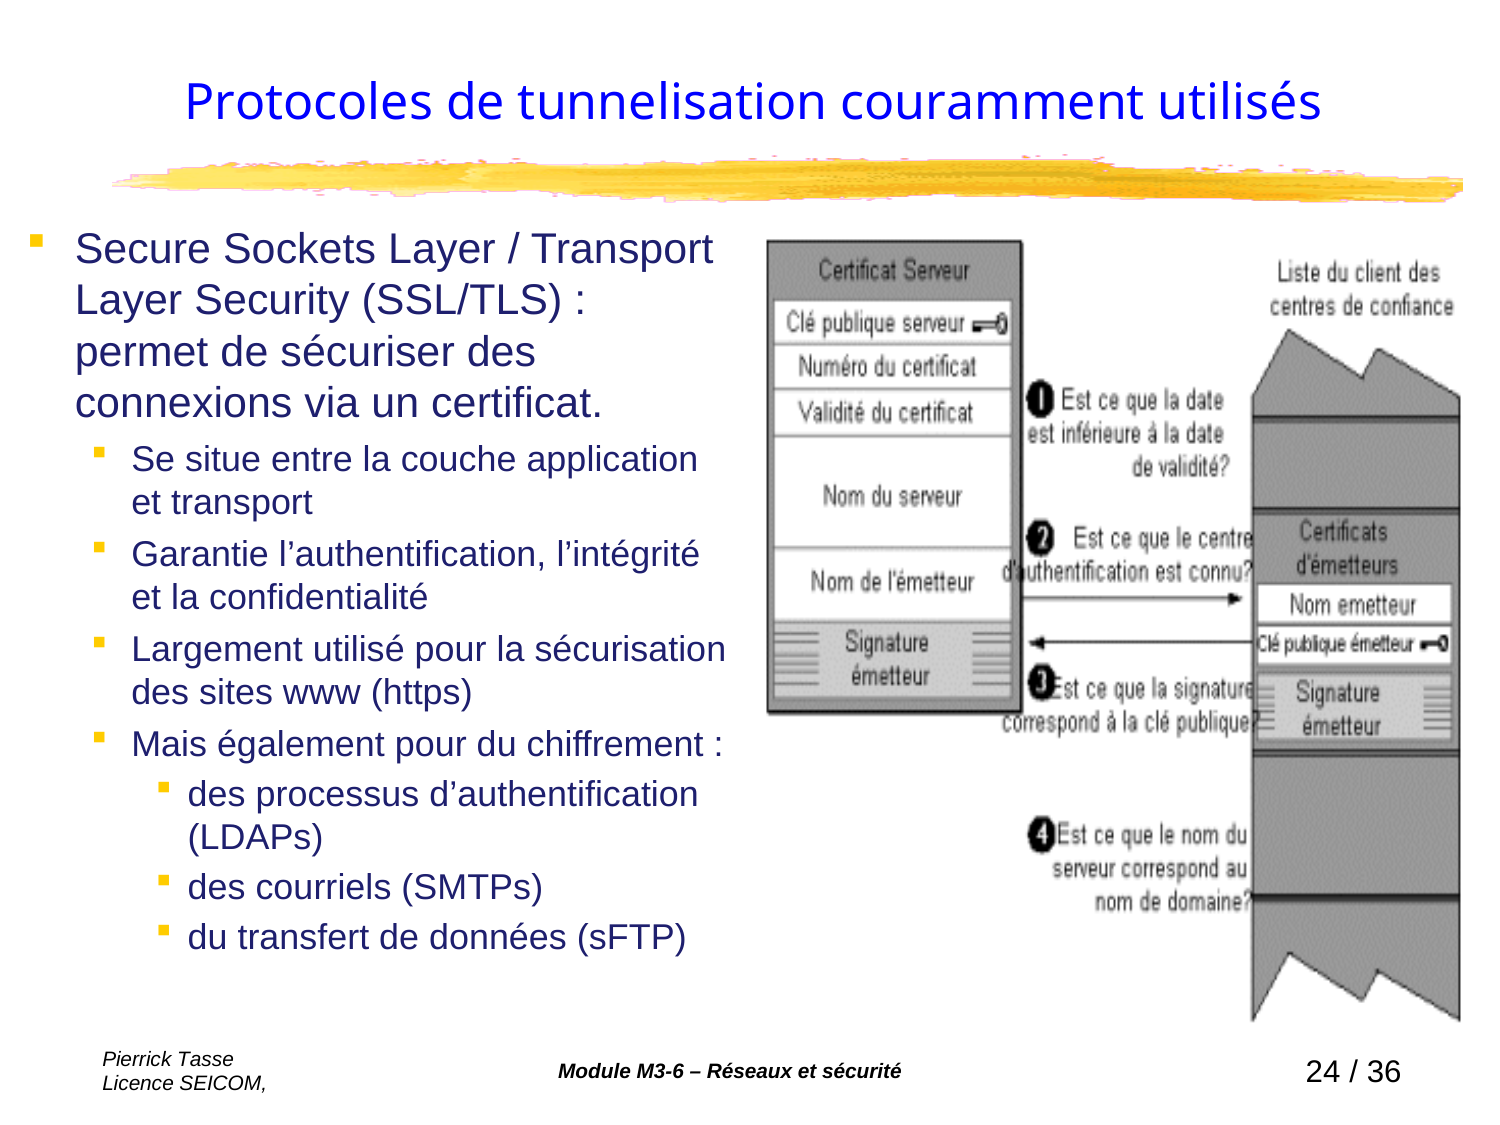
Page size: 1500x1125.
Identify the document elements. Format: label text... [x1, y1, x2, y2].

picture [112, 149, 1463, 213]
picture [761, 227, 1465, 1028]
list Secure Sockets Layer / Transport Layer Security (SSL/TLS) : permet de sécuriser des connexions via un certificat. Se situe entre la couche application et transport Garantie l’authentification, l’intégrité et la confidentialité Largement utilisé pour la sécurisation des sites www (https) Mais également pour du chiffrement : des processus d’authentification (LDAPs) des courriels (SMTPs) du transfert de données (sFTP) [11, 212, 745, 1016]
title Protocoles de tunnelisation couramment utilisés [62, 37, 1338, 138]
